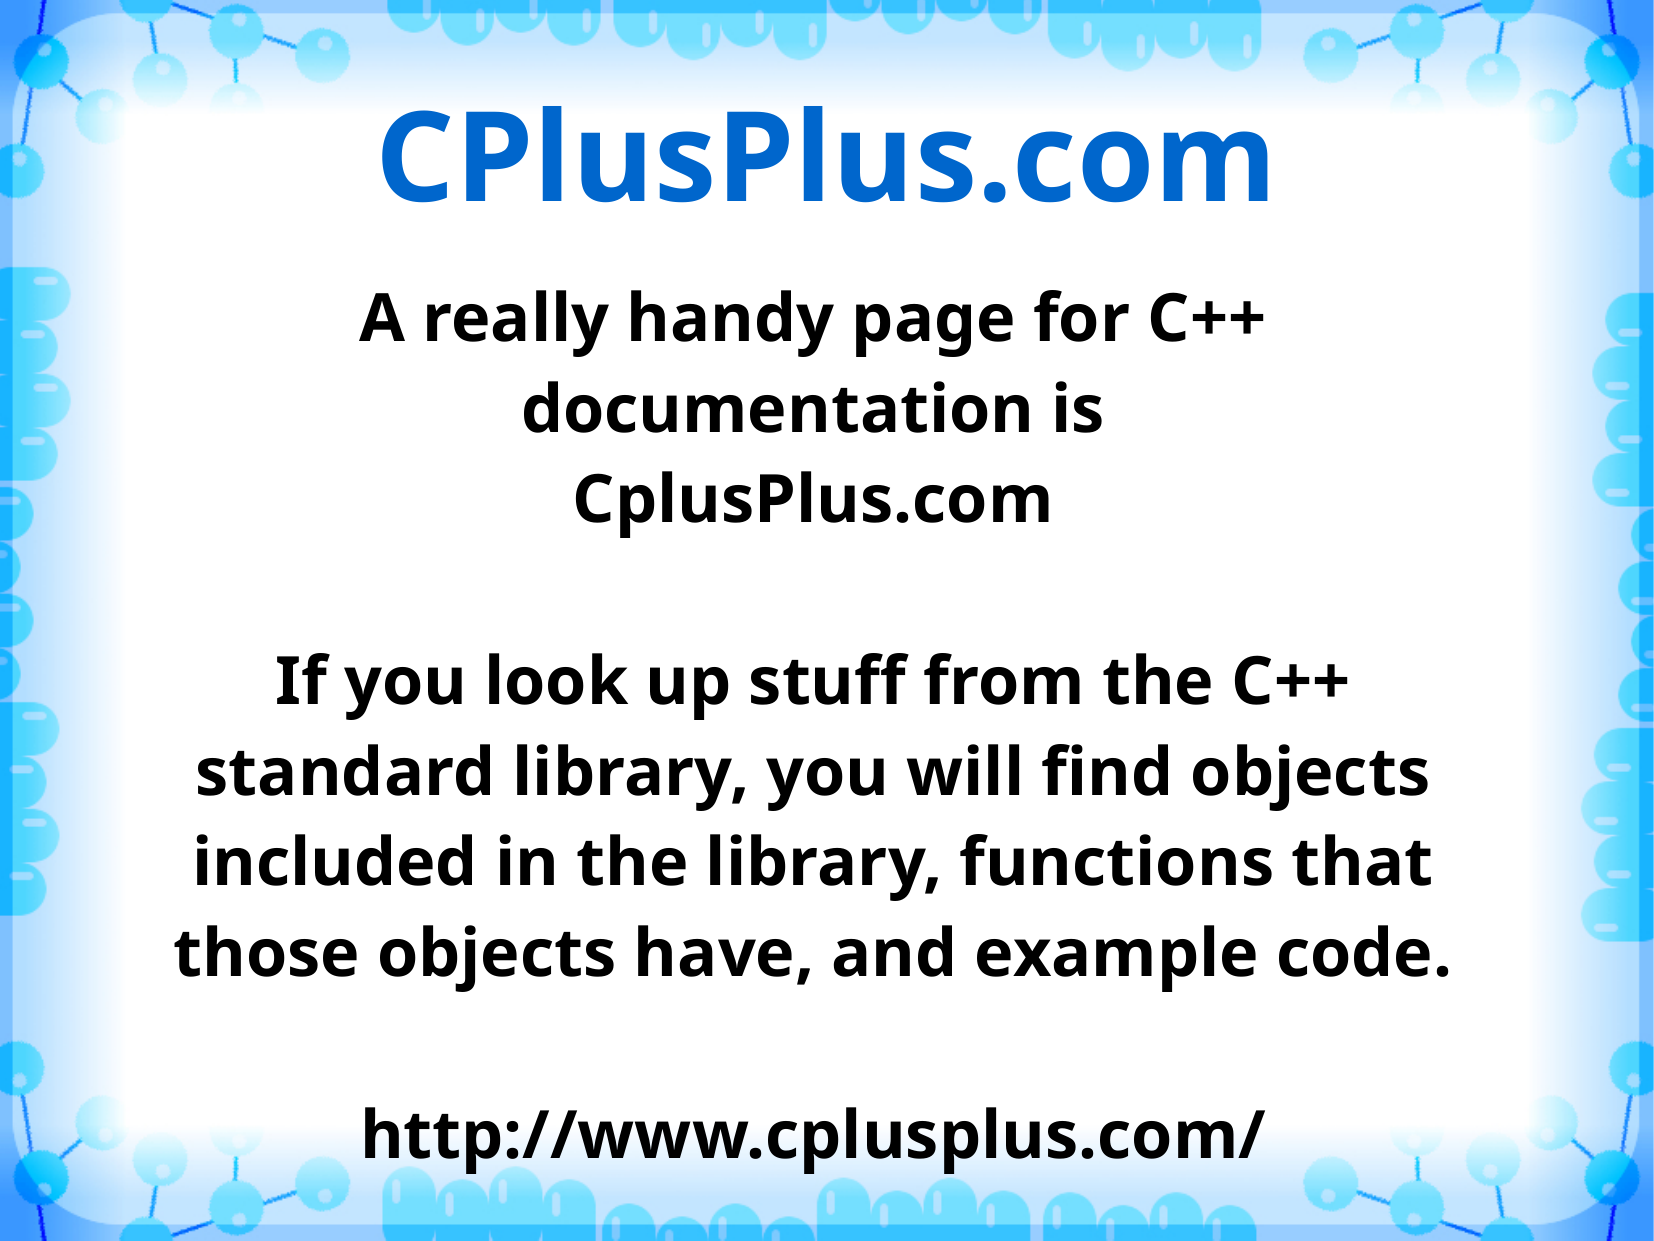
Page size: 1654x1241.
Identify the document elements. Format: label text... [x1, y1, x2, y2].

text_box A really handy page for C++ documentation is CplusPlus.com If you look up stuff from the C++ standard library, you will find objects included in the library, functions that those objects have, and example code. http://www.cplusplus.com/ [135, 270, 1492, 1018]
picture [0, 0, 1654, 1241]
title CPlusPlus.com [82, 49, 1571, 257]
